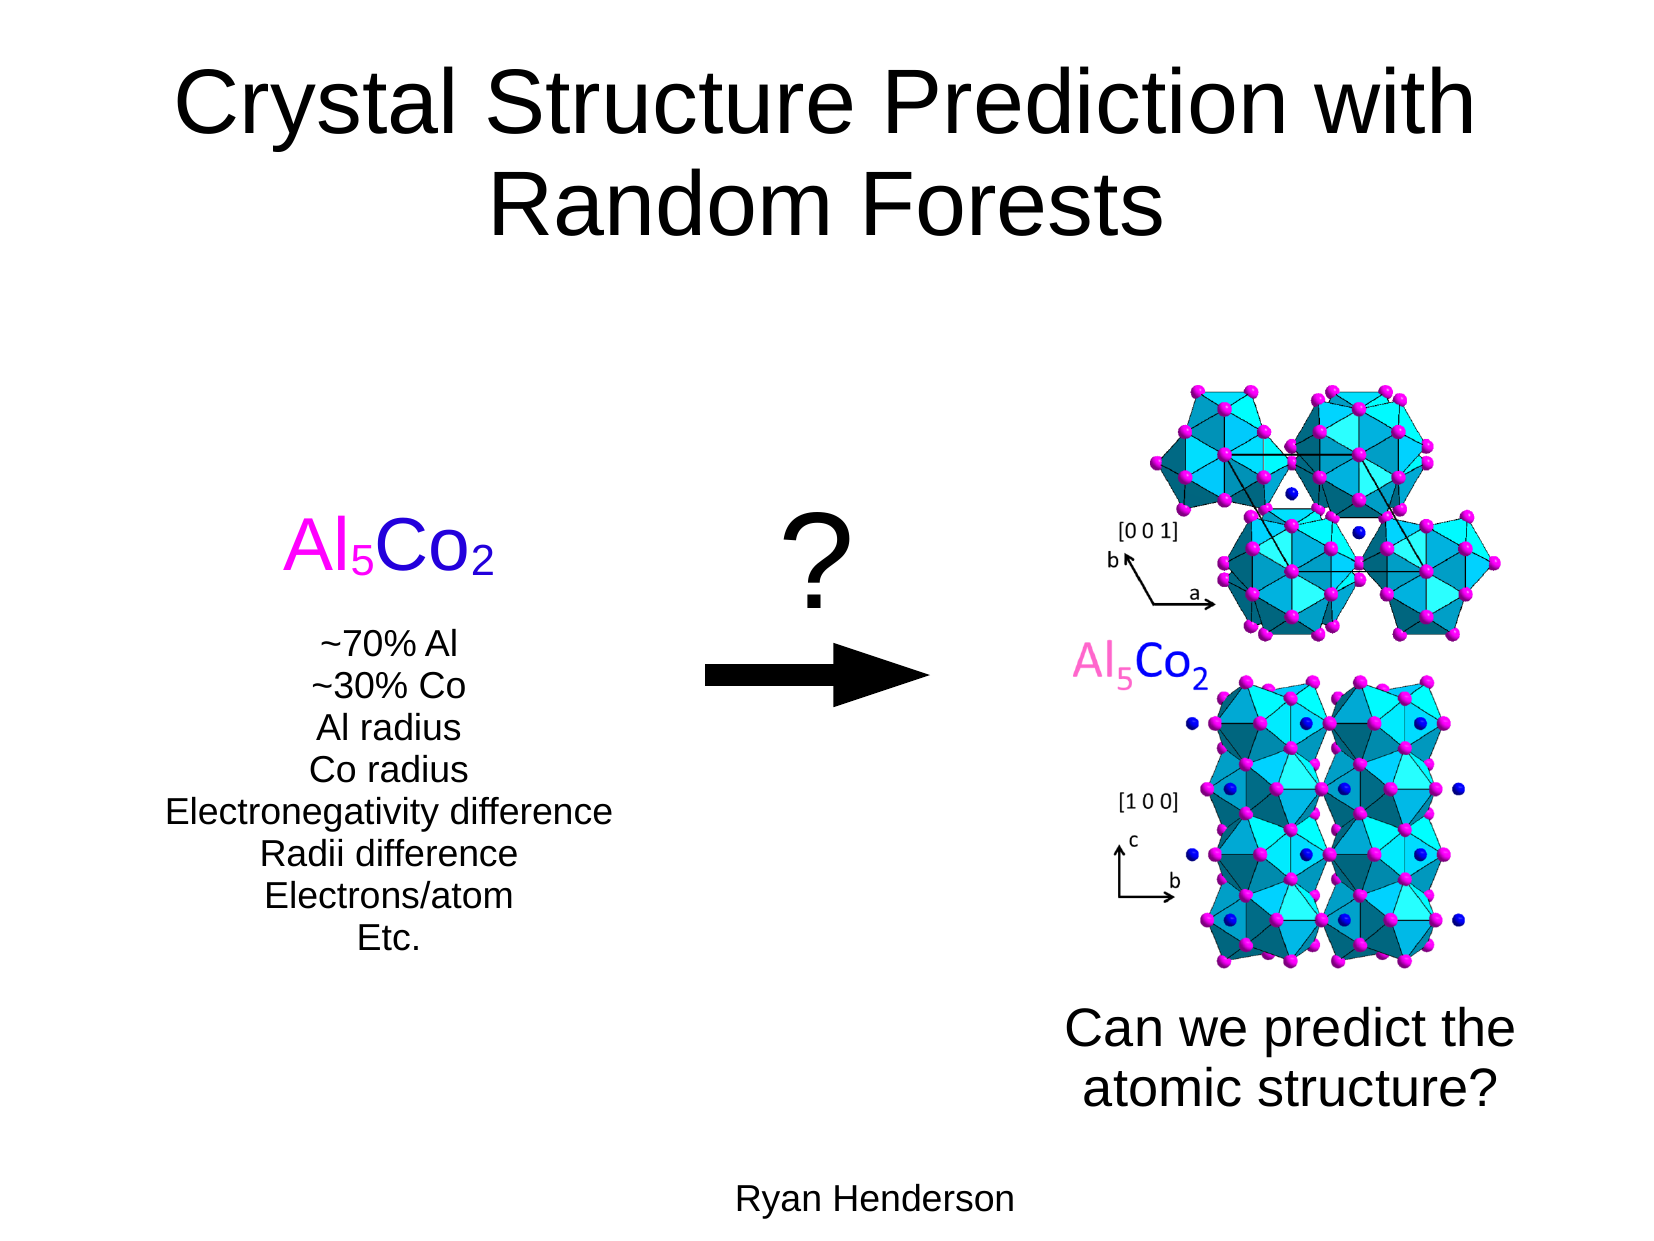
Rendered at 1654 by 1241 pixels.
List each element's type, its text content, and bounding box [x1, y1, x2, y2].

text_box ? [763, 476, 871, 706]
text_box Ryan Henderson [720, 1170, 1031, 1227]
text_box ~70% Al ~30% Co Al radius Co radius Electronegativity difference Radii difference Electrons/atom Etc. [150, 615, 629, 966]
text_box Can we predict the atomic structure? [1050, 990, 1591, 1182]
title Crystal Structure Prediction with Random Forests [82, 49, 1571, 257]
picture [1065, 381, 1505, 976]
text_box Al5Co2 [269, 495, 511, 615]
